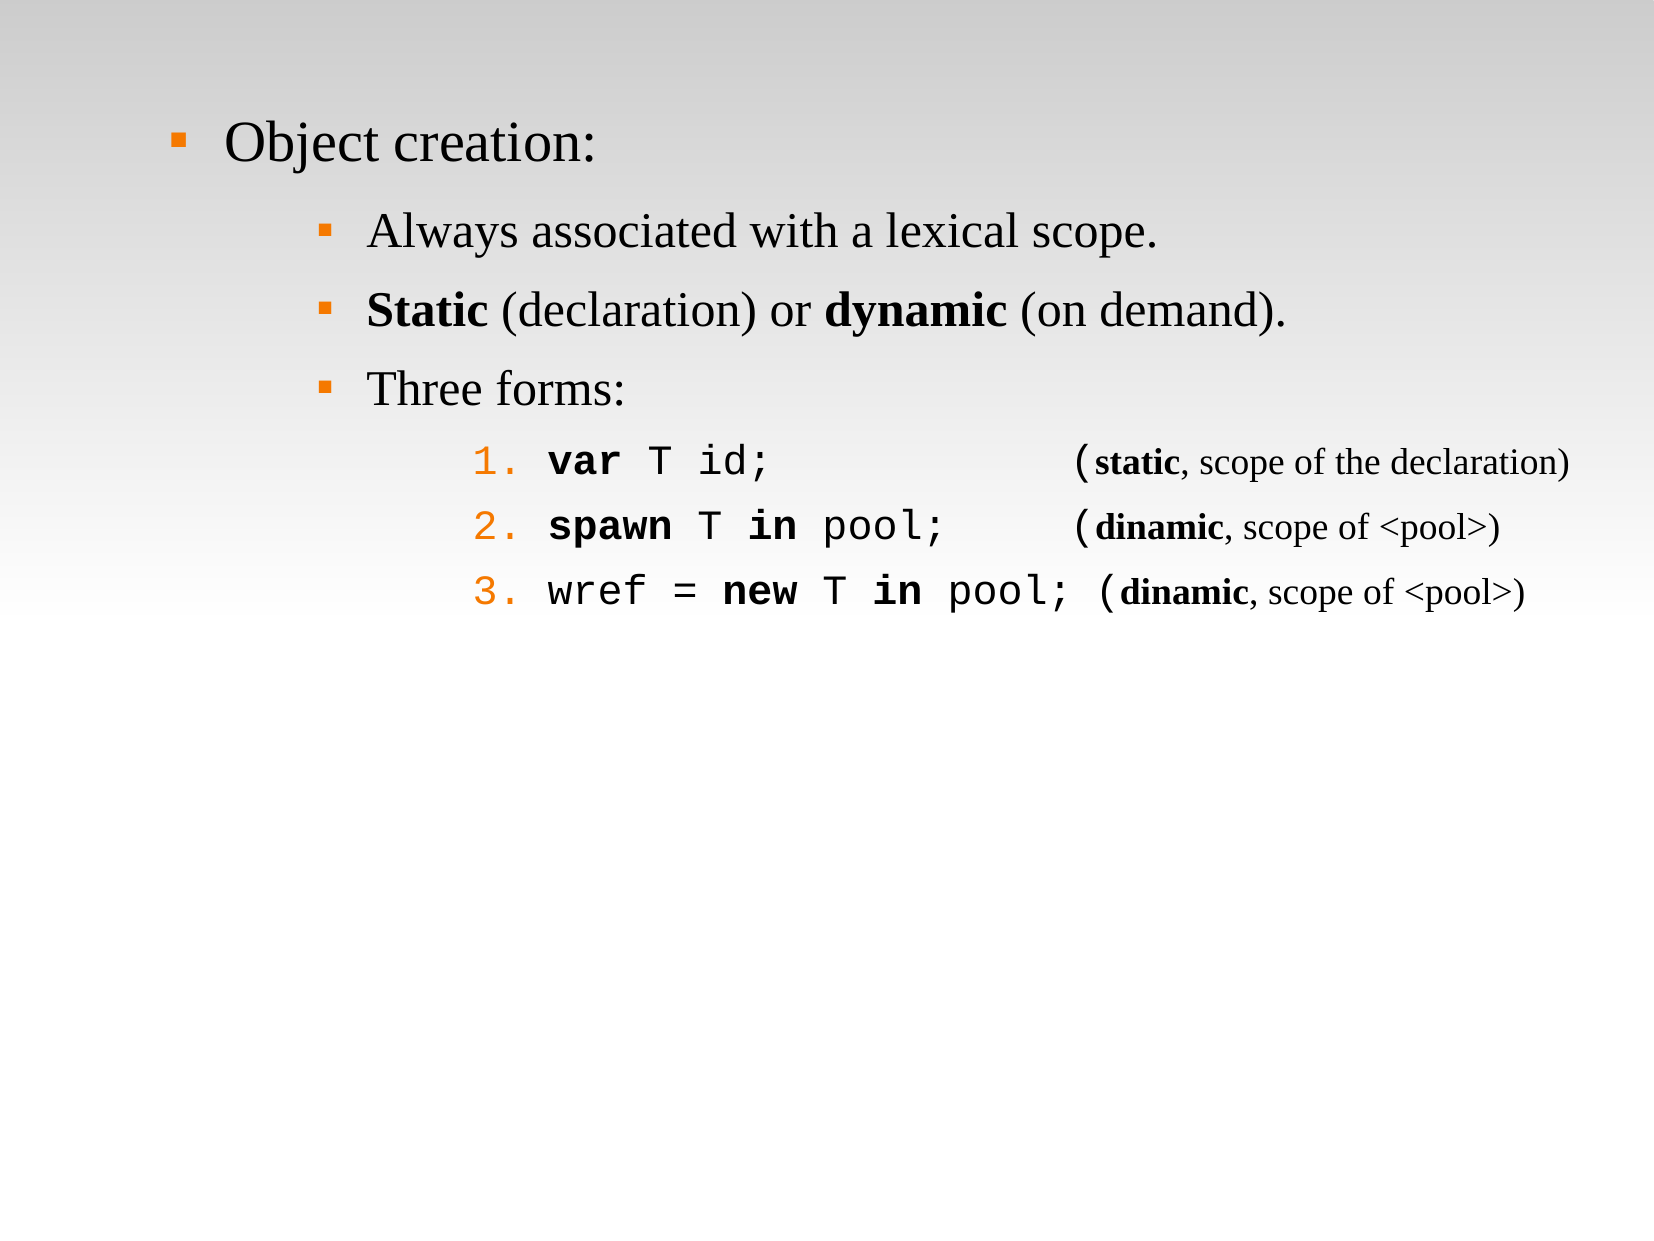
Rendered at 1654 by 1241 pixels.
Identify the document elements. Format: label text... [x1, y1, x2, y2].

list Object creation: Always associated with a lexical scope. Static (declaration) or dynamic (on demand). Three forms: var T id; (static, scope of the declaration) spawn T in pool; (dinamic, scope of <pool>) wref = new T in pool; (dinamic, scope of <pool>) [82, 109, 1571, 732]
